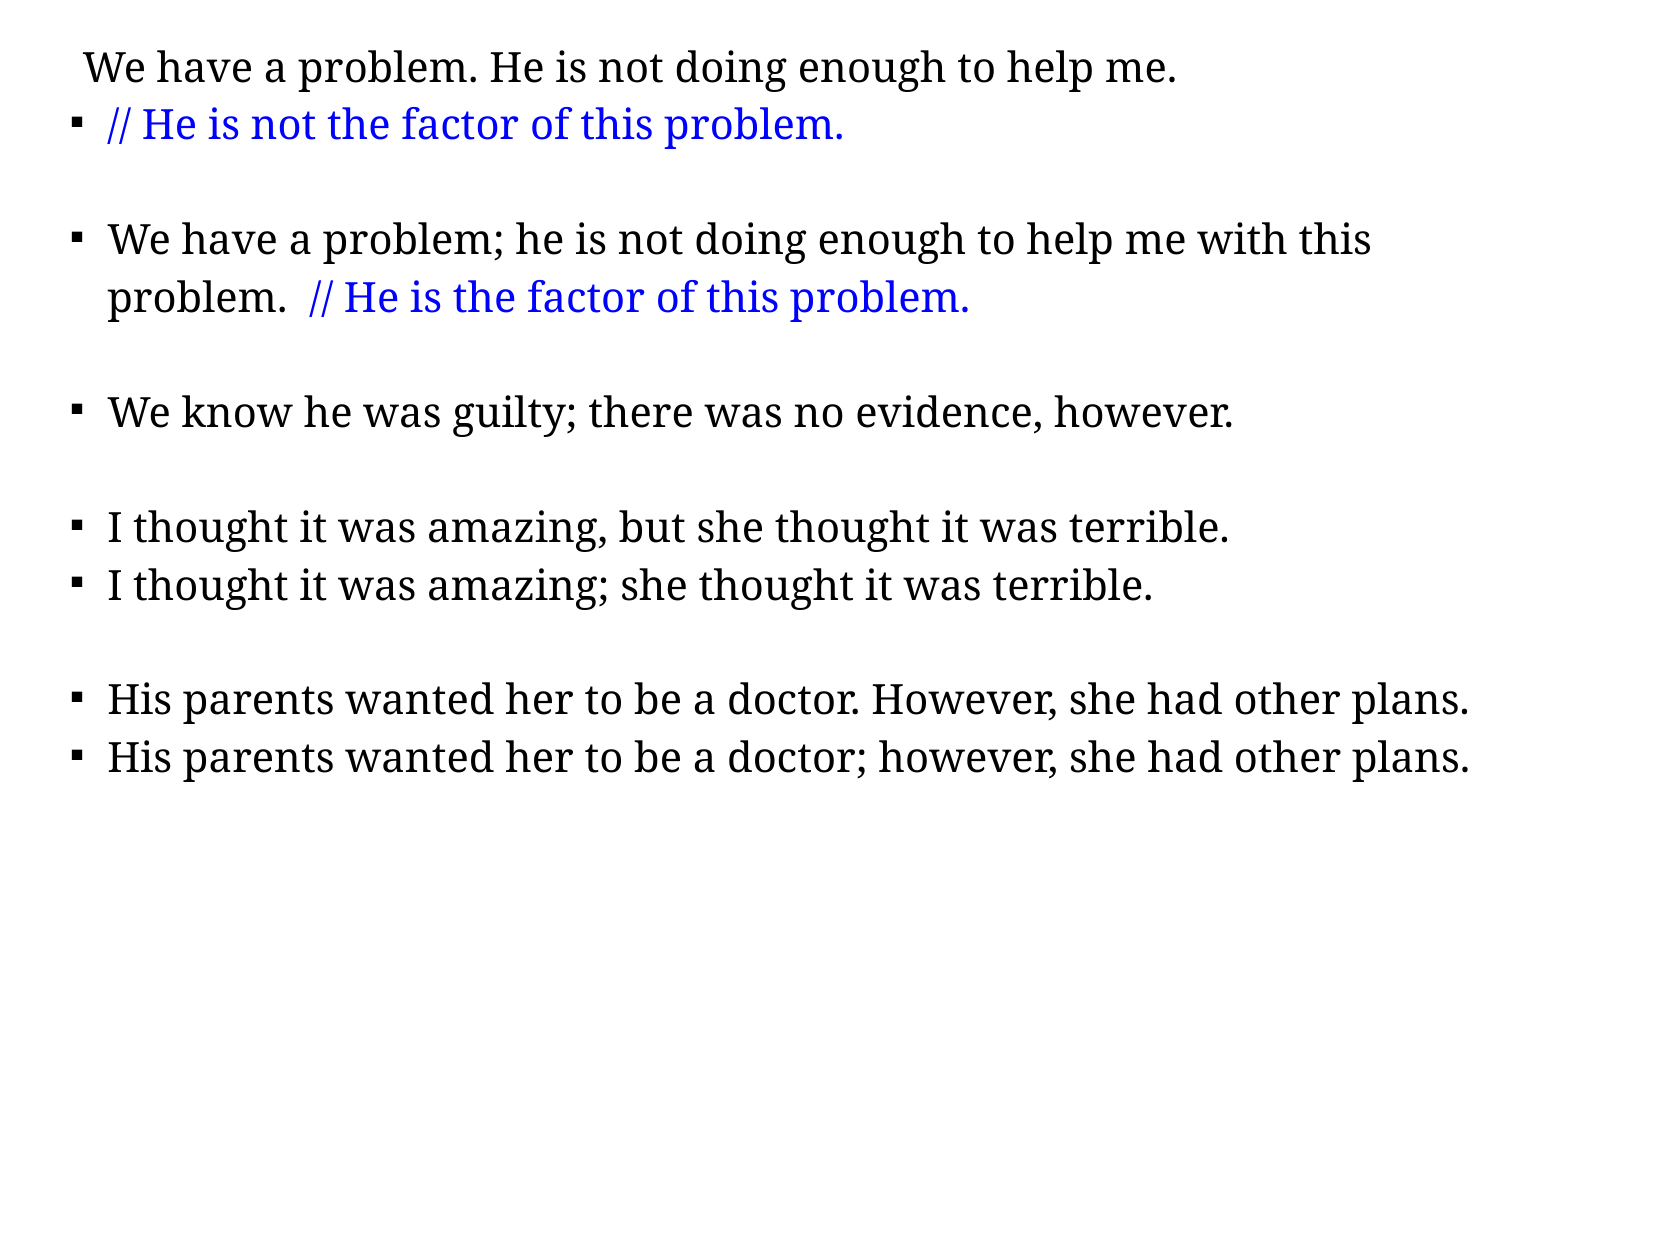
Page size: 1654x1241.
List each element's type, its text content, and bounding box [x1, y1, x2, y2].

text_box We have a problem. He is not doing enough to help me. // He is not the factor of this problem. We have a problem; he is not doing enough to help me with this problem. // He is the factor of this problem. We know he was guilty; there was no evidence, however. I thought it was amazing, but she thought it was terrible. I thought it was amazing; she thought it was terrible. His parents wanted her to be a doctor. However, she had other plans. His parents wanted her to be a doctor; however, she had other plans. [71, 31, 1560, 1140]
